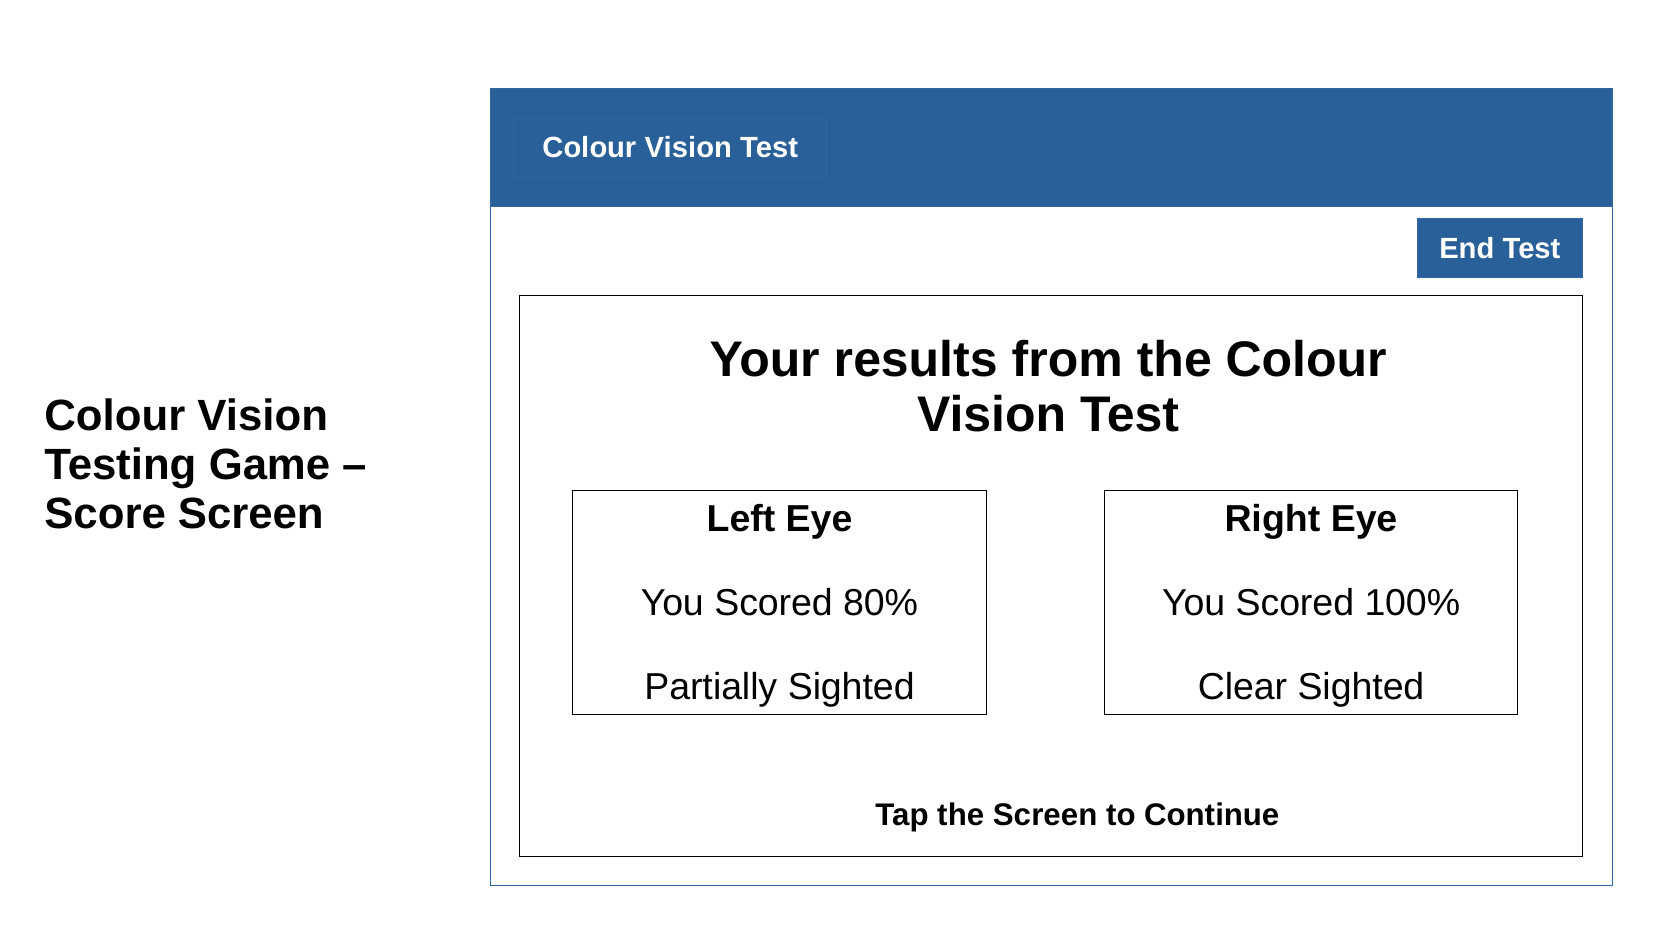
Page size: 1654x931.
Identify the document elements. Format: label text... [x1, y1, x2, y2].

text_box End Test [1417, 218, 1583, 278]
text_box Your results from the Colour Vision Test [679, 323, 1418, 450]
text_box Colour Vision Testing Game – Score Screen [29, 384, 443, 643]
text_box [490, 88, 1613, 886]
text_box Right Eye You Scored 100% Clear Sighted [1104, 490, 1518, 715]
text_box Left Eye You Scored 80% Partially Sighted [572, 490, 987, 715]
text_box Tap the Screen to Continue [797, 789, 1359, 840]
text_box Colour Vision Test [513, 118, 827, 178]
